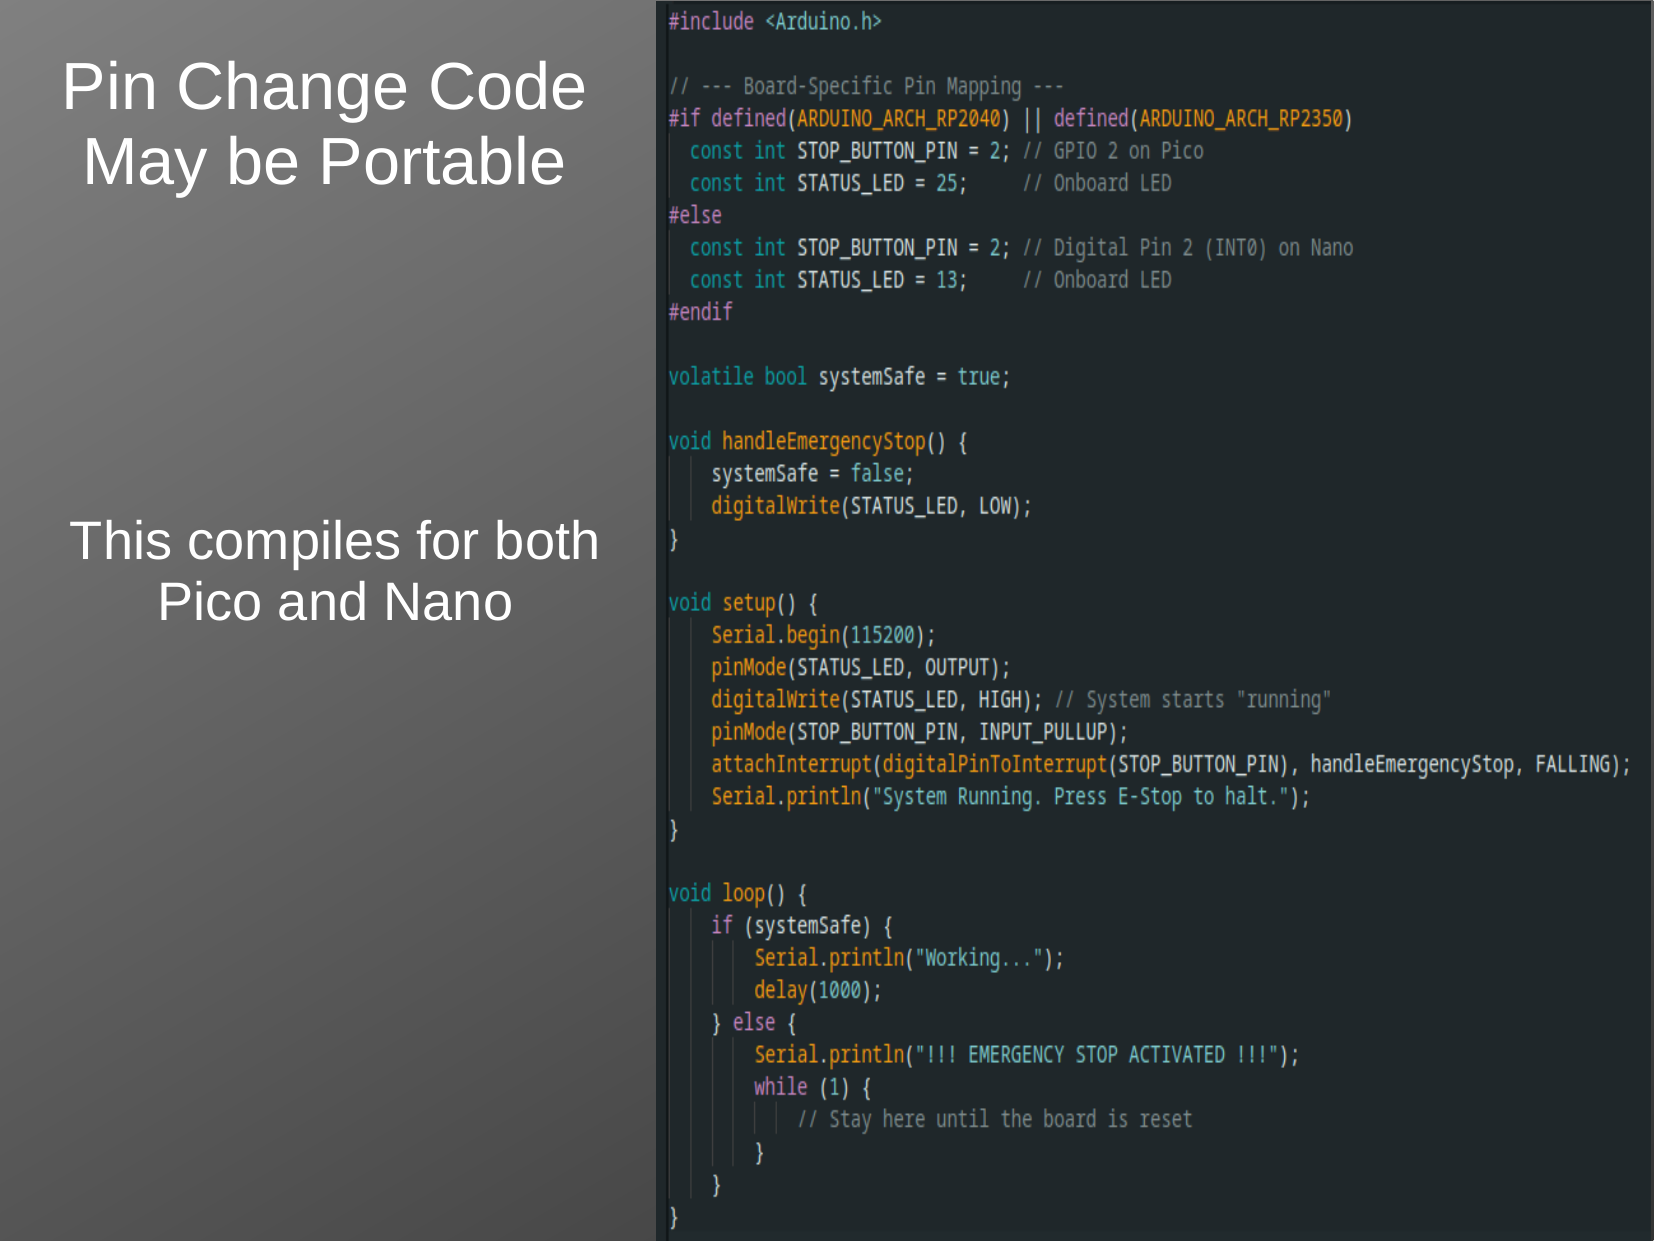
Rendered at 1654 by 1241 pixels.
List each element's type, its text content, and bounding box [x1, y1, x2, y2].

title Pin Change Code May be Portable [49, 24, 601, 223]
title This compiles for both Pico and Nano [39, 490, 632, 653]
picture [656, 1, 1651, 1241]
